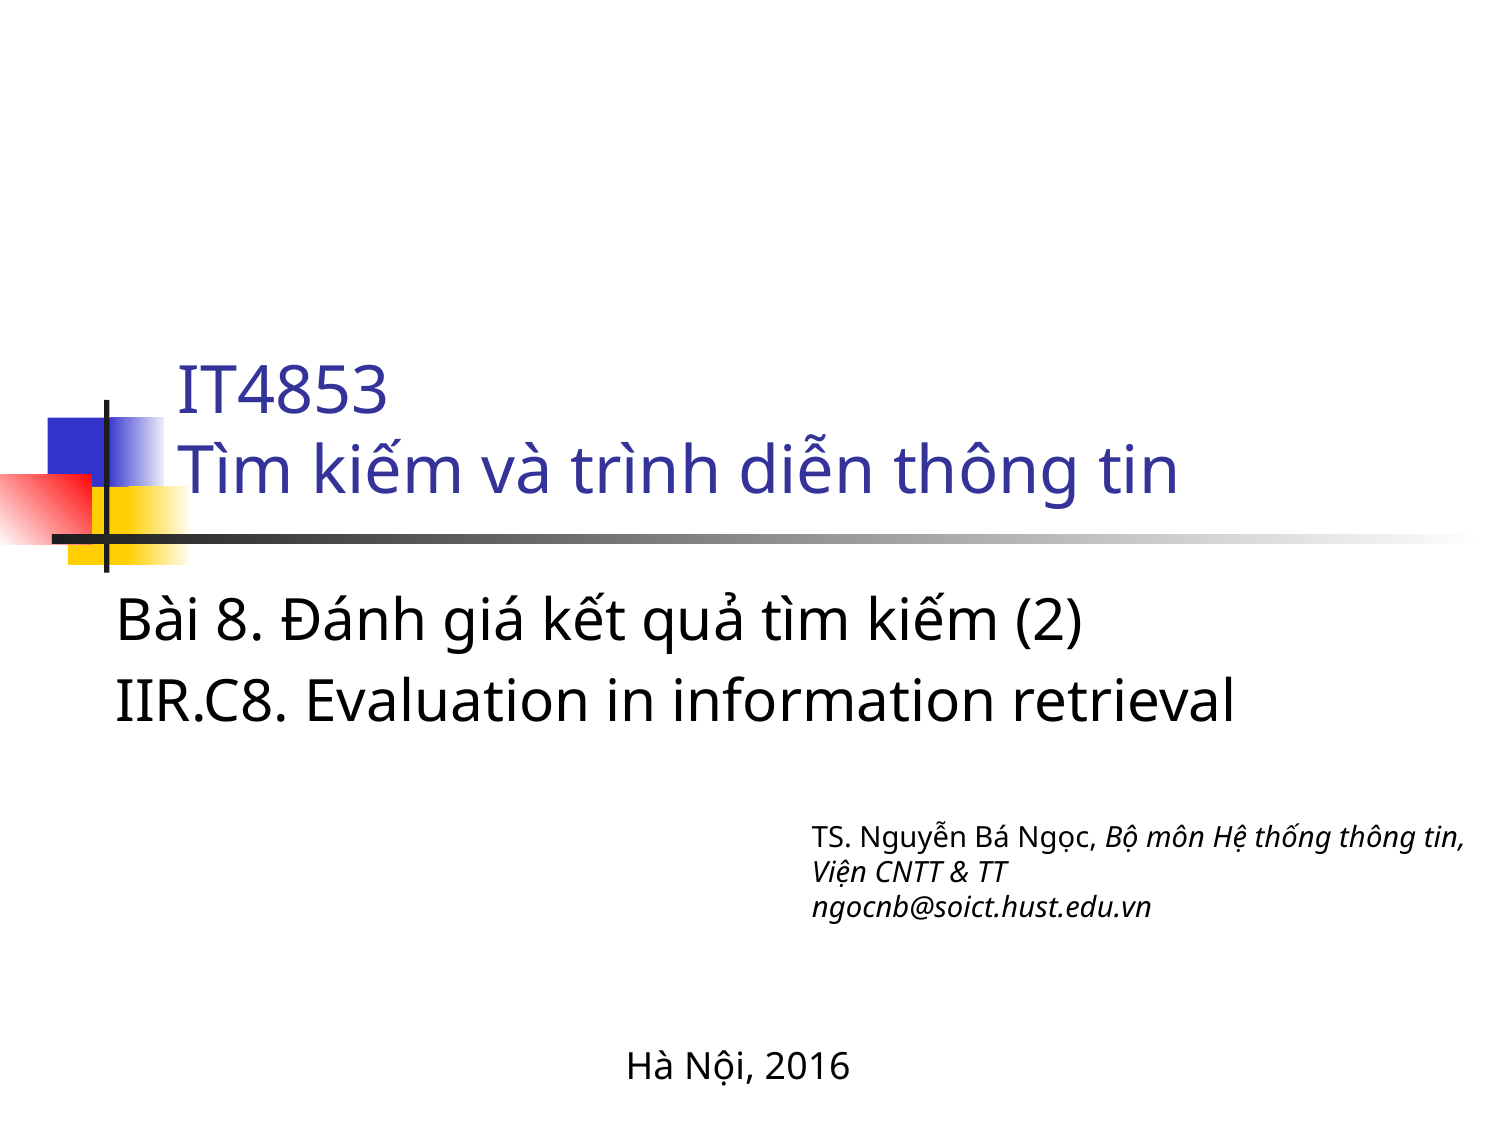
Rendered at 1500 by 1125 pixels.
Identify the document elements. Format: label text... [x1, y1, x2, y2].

text_box TS. Nguyễn Bá Ngọc, Bộ môn Hệ thống thông tin, Viện CNTT & TT ngocnb@soict.hust.edu.vn [797, 810, 1489, 931]
text_box Hà Nội, 2016 [490, 1034, 987, 1095]
subtitle Bài 8. Đánh giá kết quả tìm kiếm (2) IIR.C8. Evaluation in information retrieval [100, 574, 1471, 811]
title IT4853 Tìm kiếm và trình diễn thông tin [162, 275, 1438, 515]
